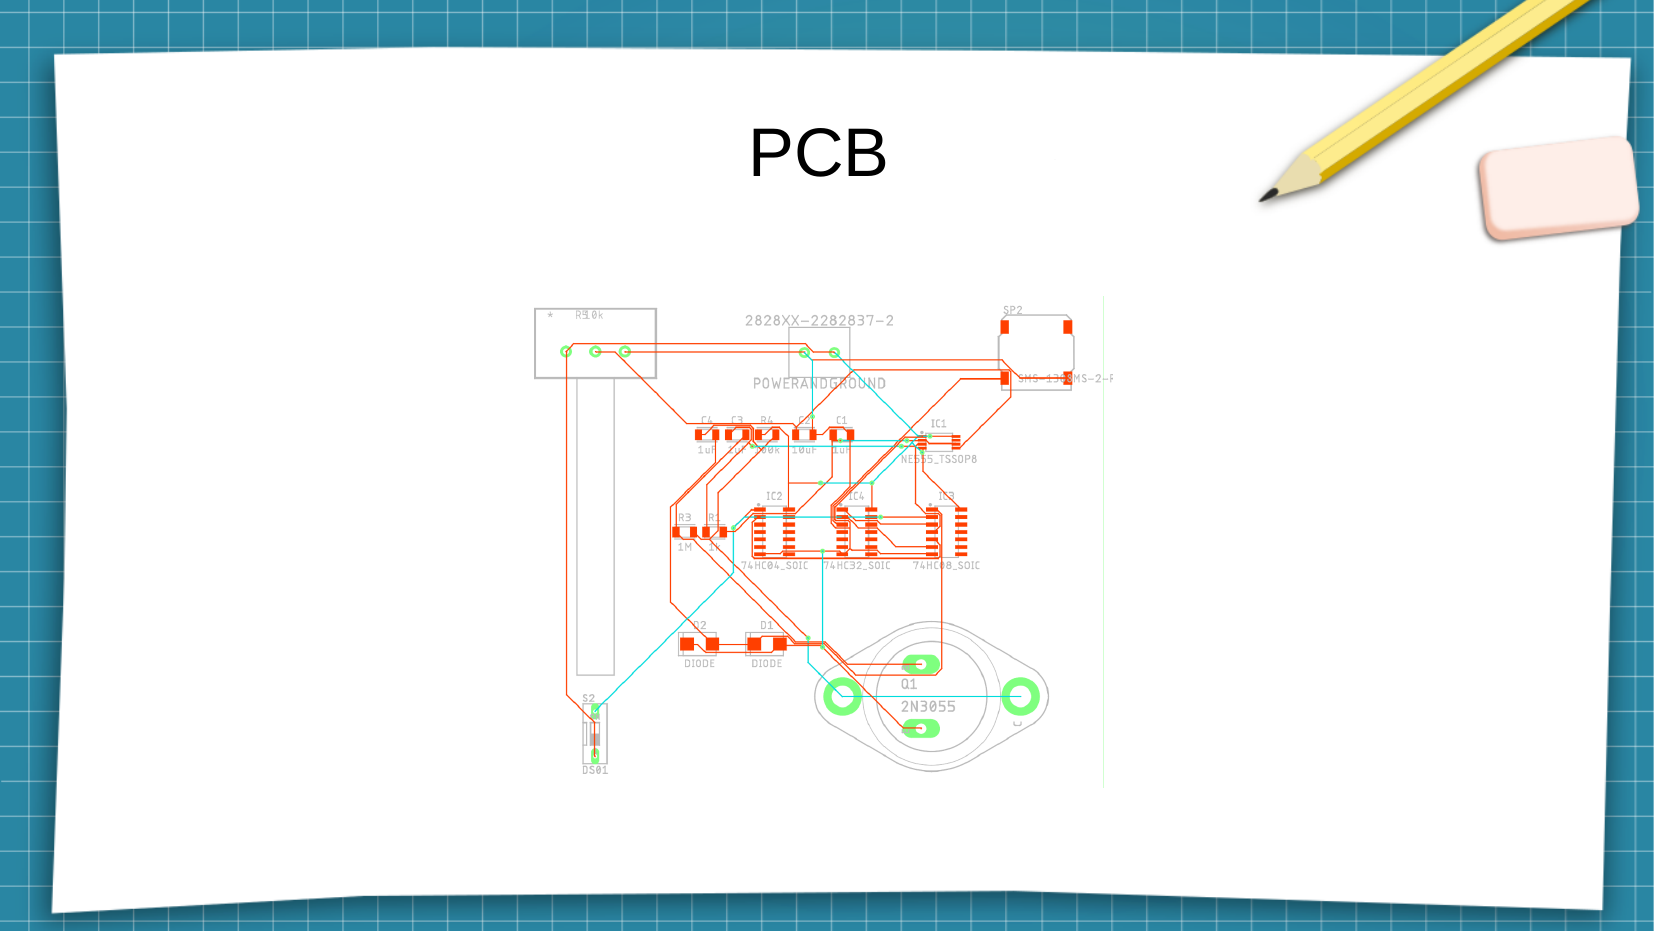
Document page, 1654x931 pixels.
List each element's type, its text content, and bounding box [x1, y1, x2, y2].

picture [0, 0, 1654, 931]
title PCB [75, 75, 1564, 231]
